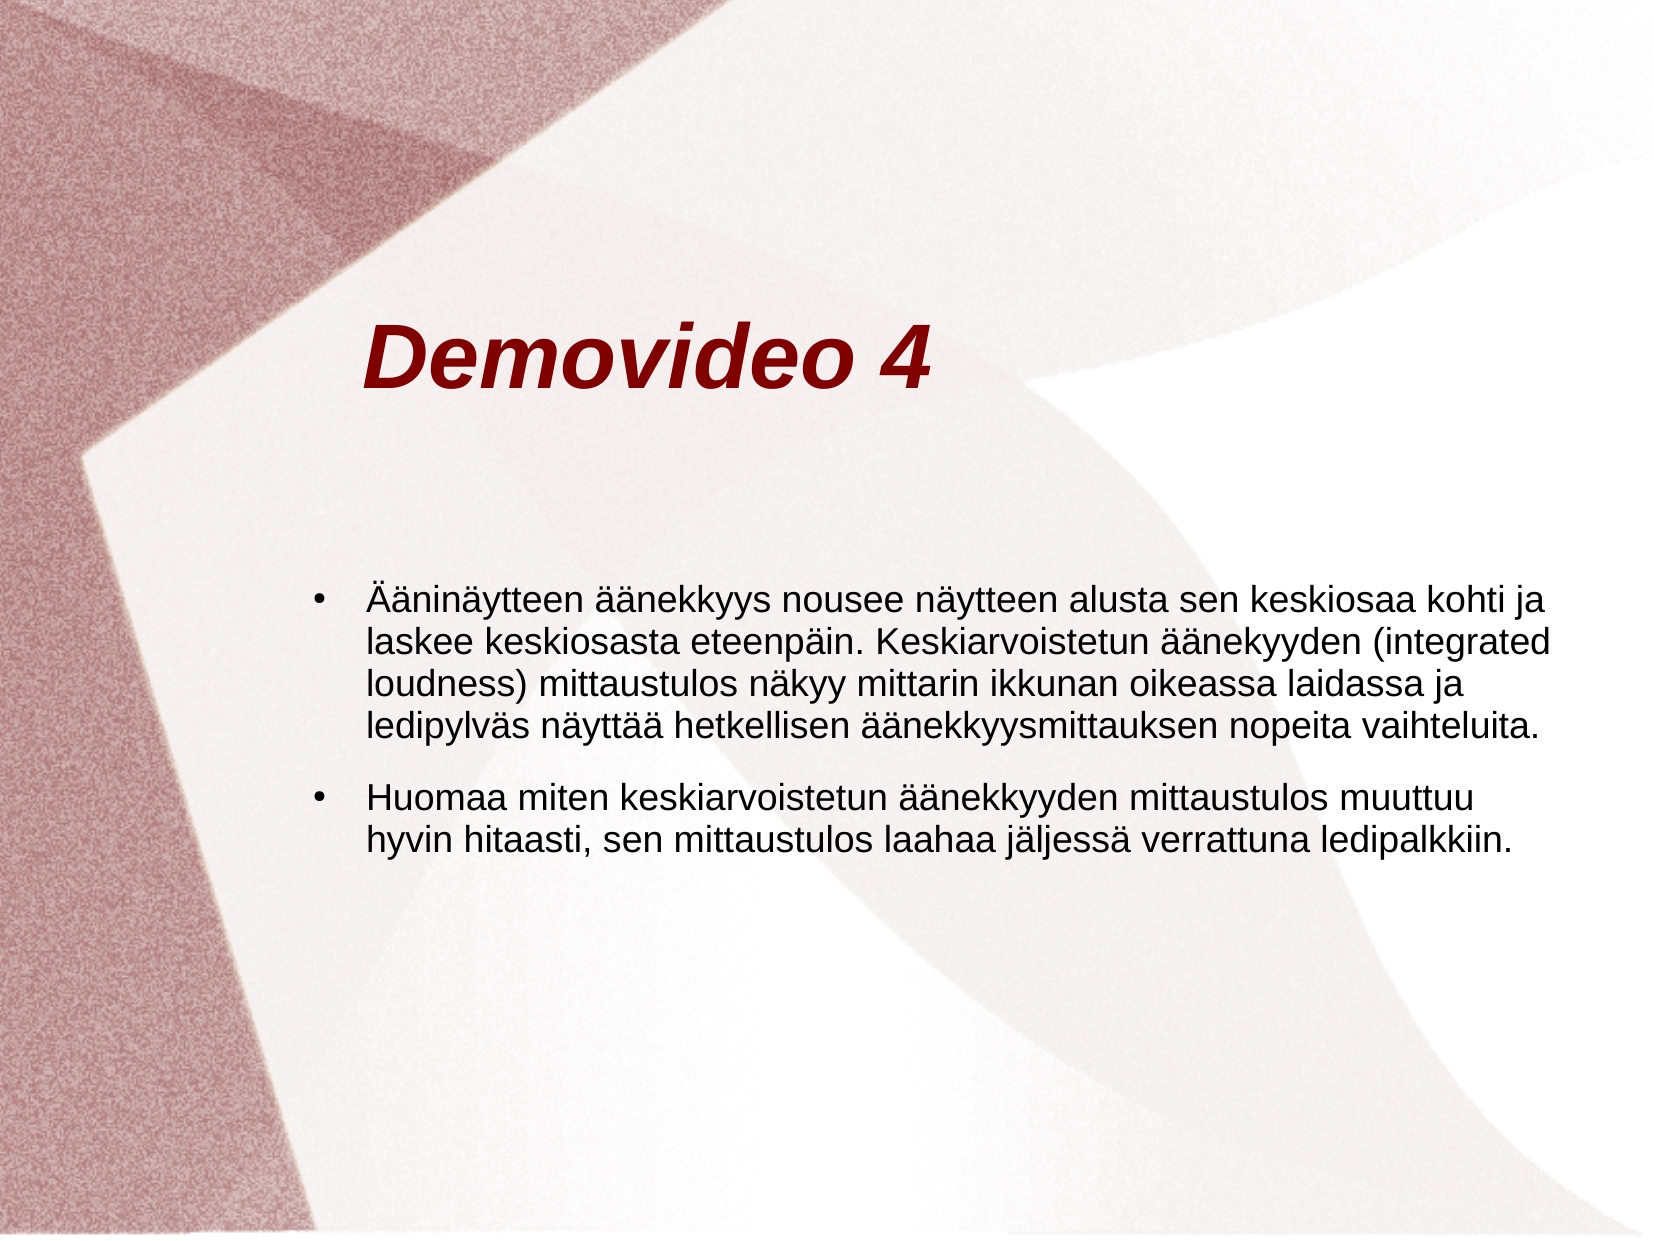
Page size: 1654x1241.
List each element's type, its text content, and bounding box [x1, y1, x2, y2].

picture [0, 0, 1654, 1241]
title Demovideo 4 [318, 253, 934, 461]
list Ääninäytteen äänekkyys nousee näytteen alusta sen keskiosaa kohti ja laskee keskiosasta eteenpäin. Keskiarvoistetun äänekyyden (integrated loudness) mittaustulos näkyy mittarin ikkunan oikeassa laidassa ja ledipylväs näyttää hetkellisen äänekkyysmittauksen nopeita vaihteluita. Huomaa miten keskiarvoistetun äänekkyyden mittaustulos muuttuu hyvin hitaasti, sen mittaustulos laahaa jäljessä verrattuna ledipalkkiin. [295, 578, 1571, 927]
